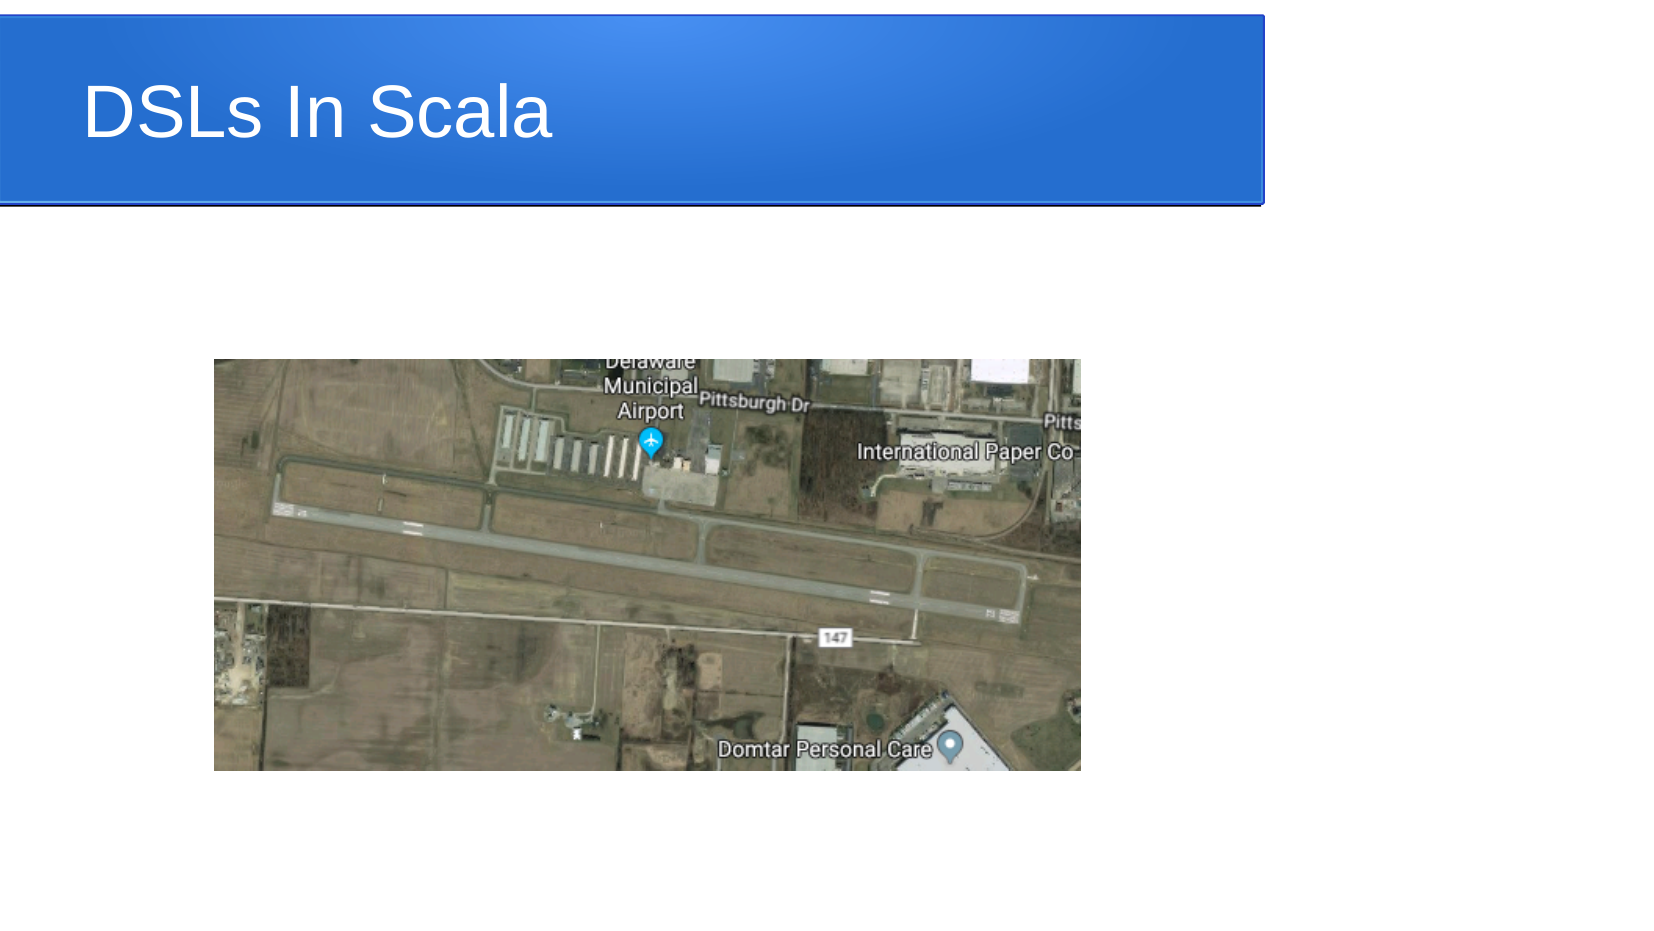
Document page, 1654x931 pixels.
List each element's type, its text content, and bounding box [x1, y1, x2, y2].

picture [214, 359, 1081, 771]
title DSLs In Scala [82, 35, 1235, 189]
